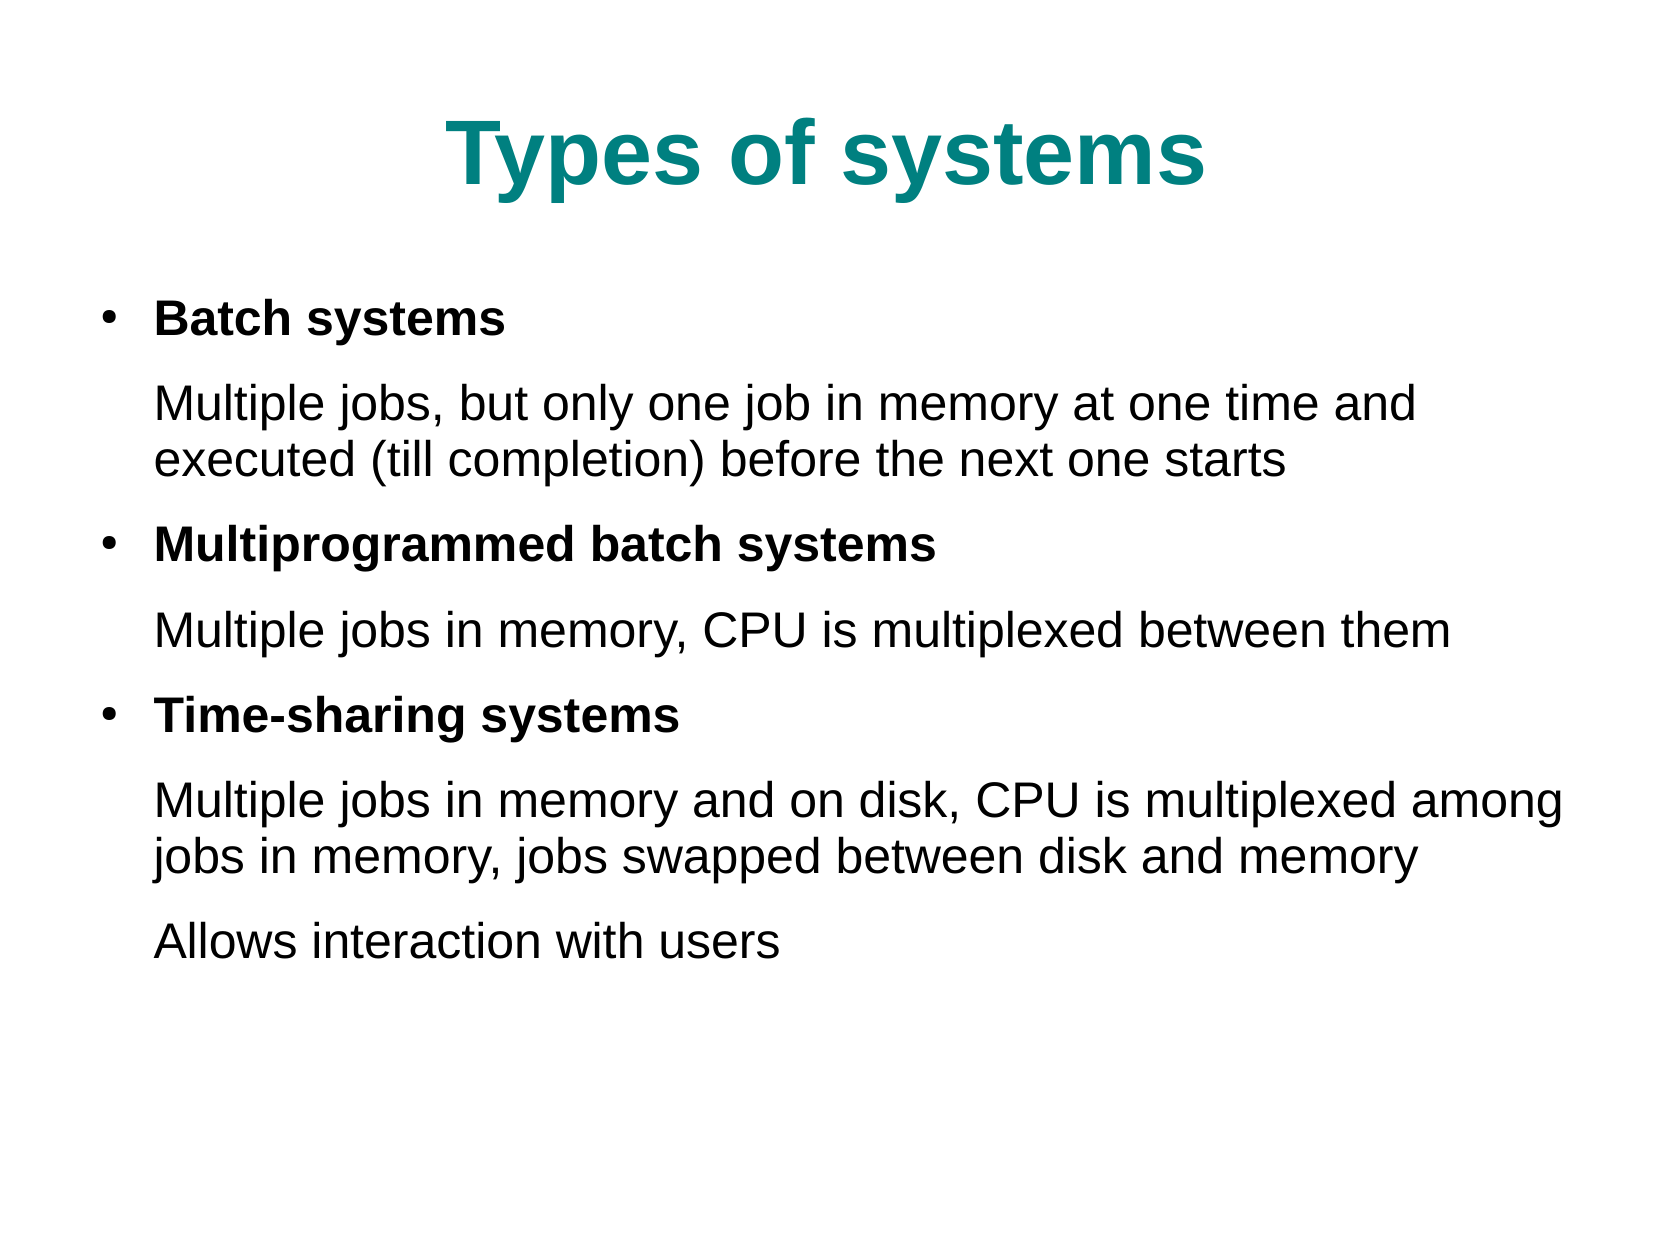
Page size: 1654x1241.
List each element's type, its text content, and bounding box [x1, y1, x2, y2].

title Types of systems [82, 49, 1571, 257]
list Batch systems Multiple jobs, but only one job in memory at one time and executed (till completion) before the next one starts Multiprogrammed batch systems Multiple jobs in memory, CPU is multiplexed between them Time-sharing systems Multiple jobs in memory and on disk, CPU is multiplexed among jobs in memory, jobs swapped between disk and memory Allows interaction with users [82, 290, 1571, 1010]
